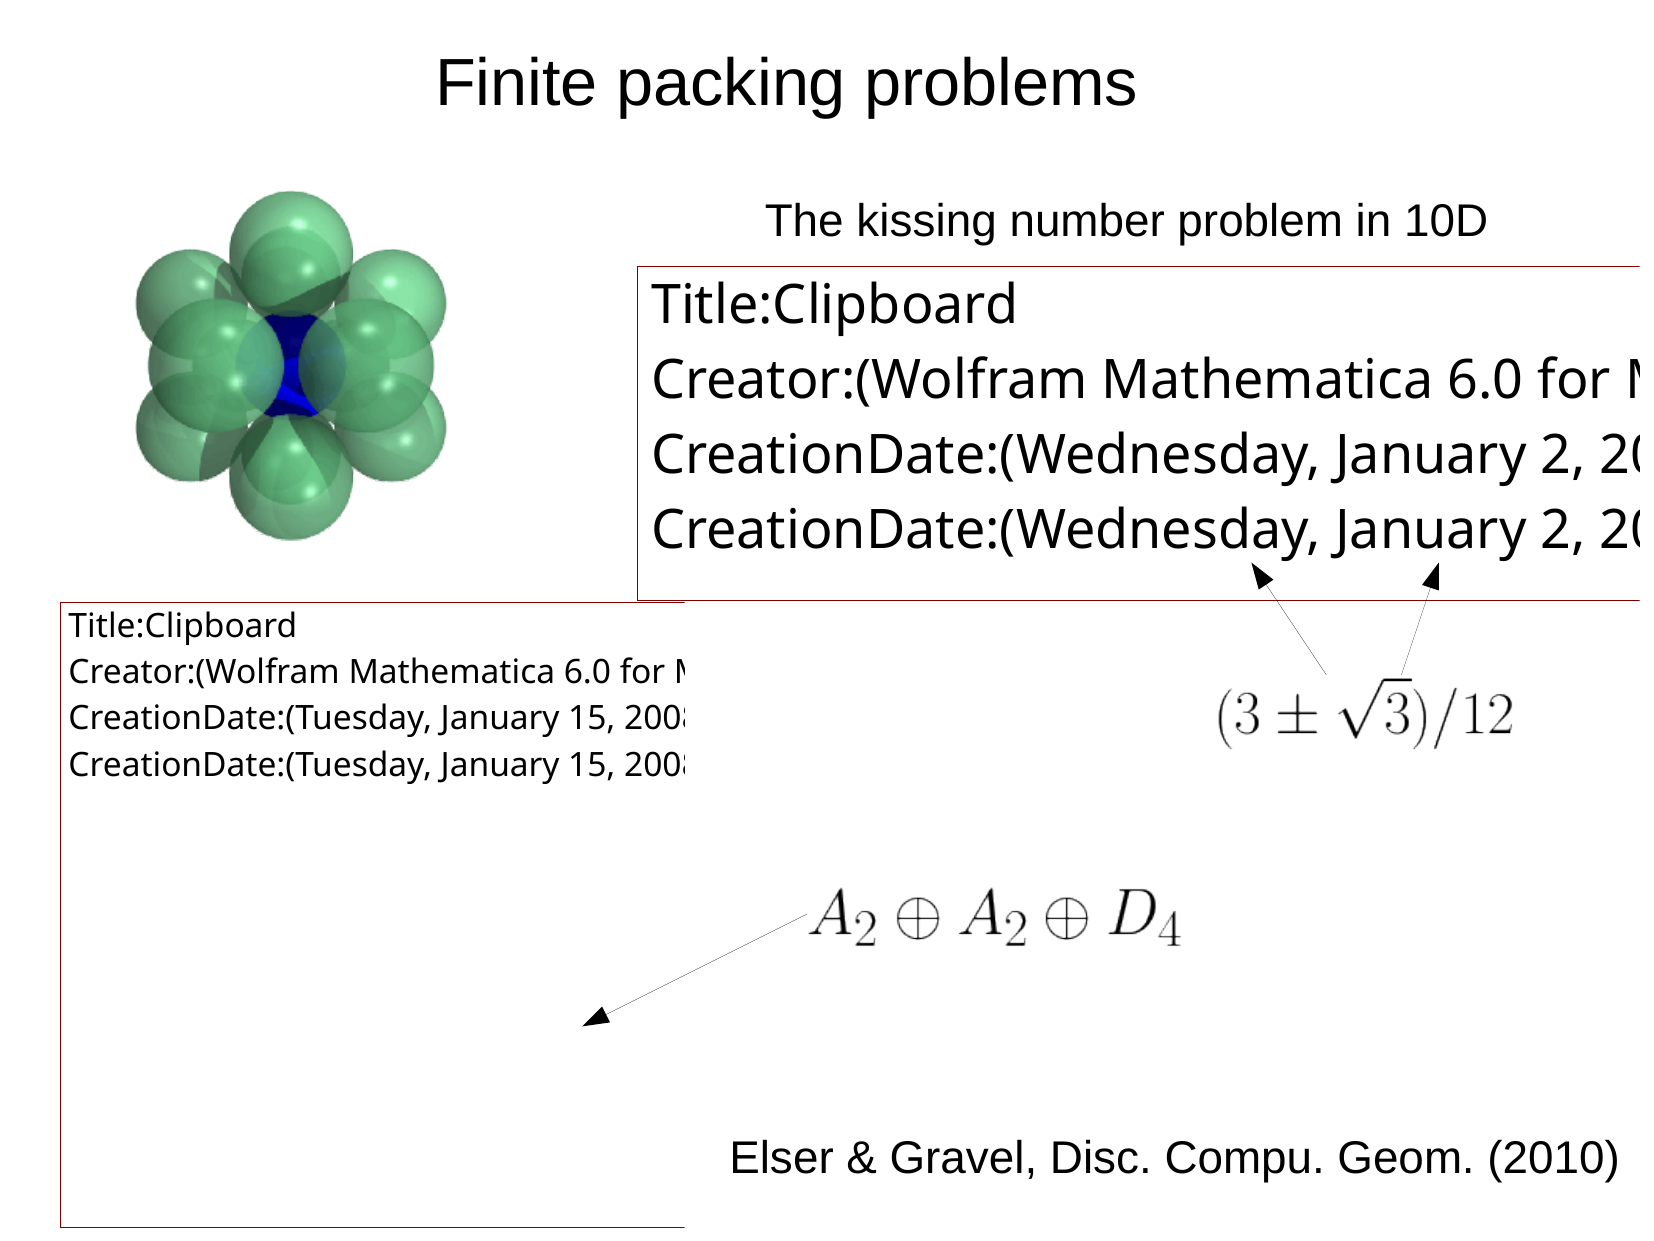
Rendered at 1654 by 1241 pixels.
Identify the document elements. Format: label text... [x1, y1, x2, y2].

text_box Elser & Gravel, Disc. Compu. Geom. (2010) [714, 1125, 1636, 1192]
picture [1217, 677, 1514, 751]
picture [807, 886, 1183, 948]
text_box The kissing number problem in 10D [750, 187, 1538, 254]
picture [57, 262, 1640, 1228]
picture [132, 187, 451, 544]
text_box Finite packing problems [420, 37, 1171, 128]
